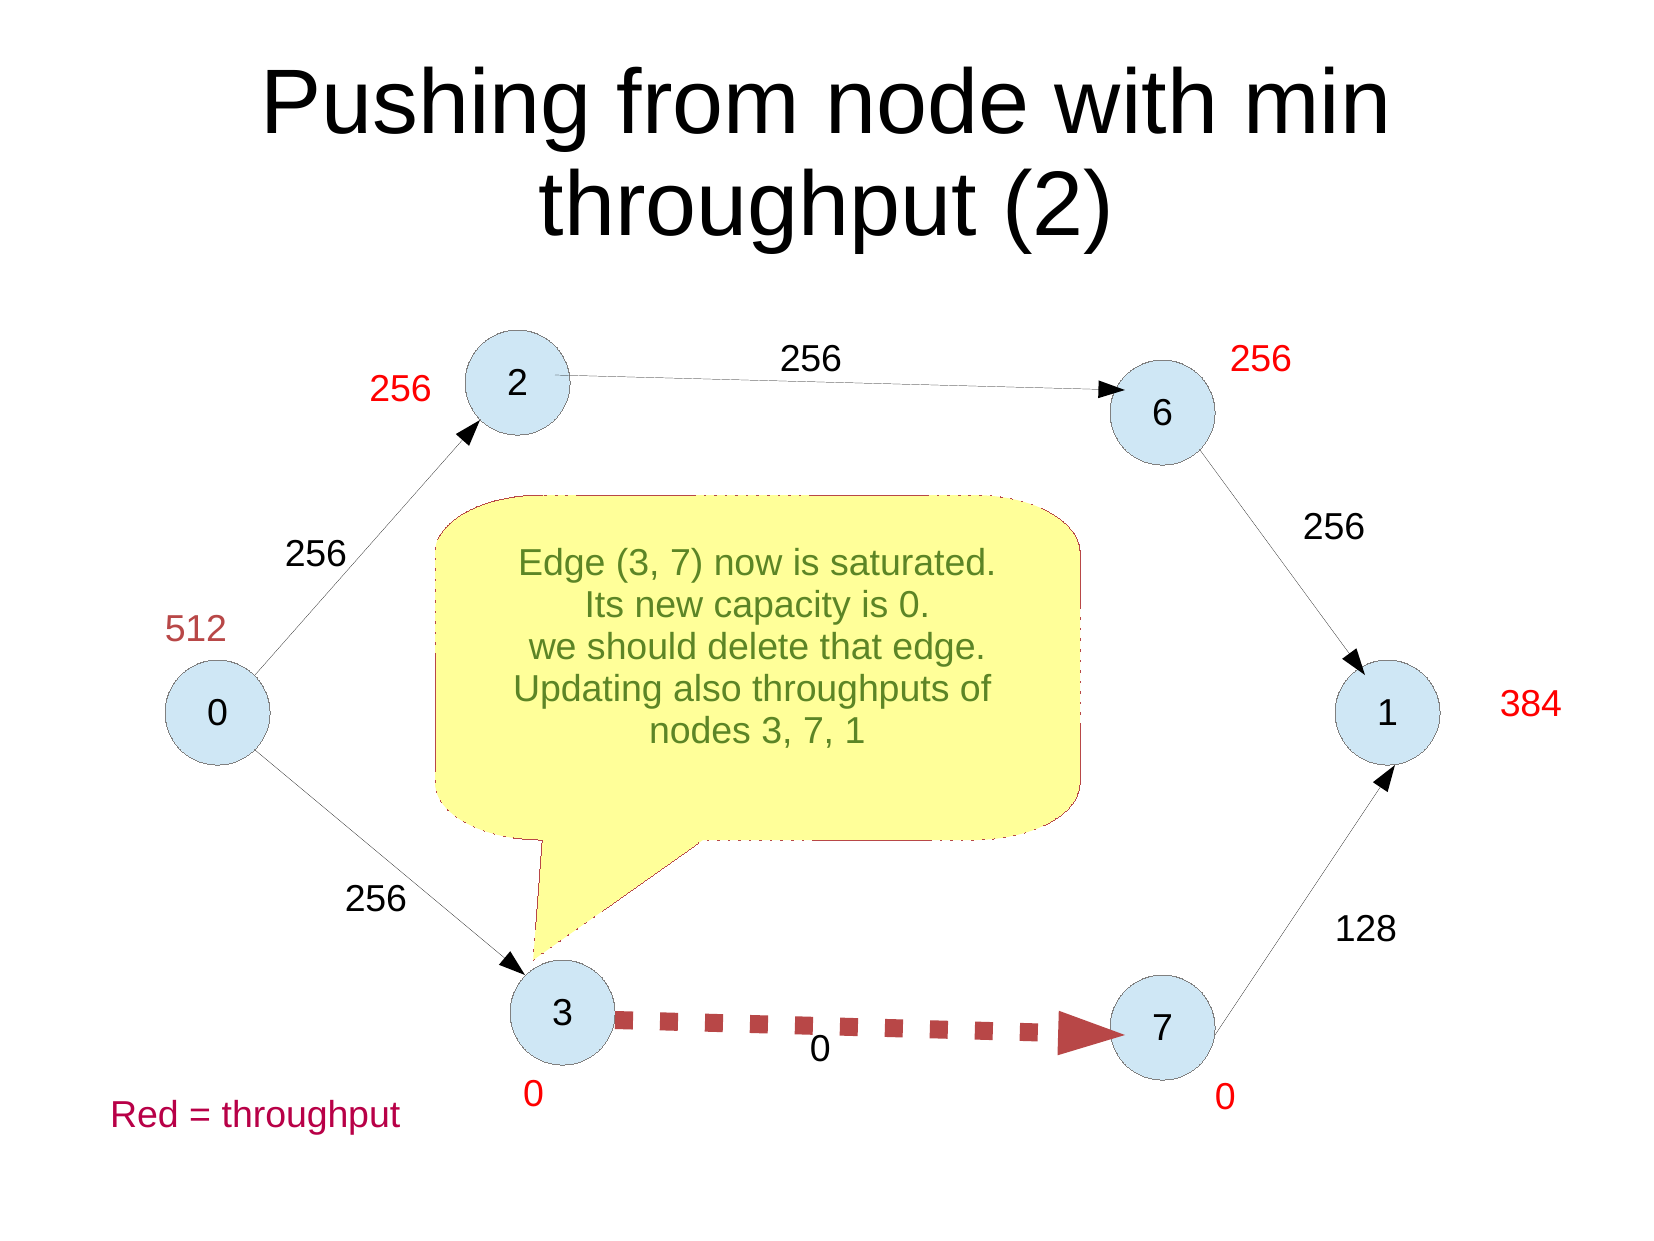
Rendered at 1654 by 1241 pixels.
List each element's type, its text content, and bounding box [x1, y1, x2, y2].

text_box 0 [165, 660, 271, 766]
text_box 3 [510, 960, 615, 1066]
text_box 512 [150, 600, 242, 657]
text_box Edge (3, 7) now is saturated. Its new capacity is 0. we should delete that edge. Updating also throughputs of nodes 3, 7, 1 [435, 495, 1081, 961]
text_box 256 [354, 360, 451, 417]
text_box 256 [330, 870, 422, 927]
text_box 128 [1320, 900, 1412, 961]
text_box 384 [1485, 675, 1577, 732]
text_box 256 [1215, 330, 1307, 387]
text_box 256 [1288, 498, 1381, 556]
text_box 0 [508, 1065, 559, 1122]
text_box 7 [1110, 975, 1216, 1081]
text_box 2 [465, 330, 571, 436]
text_box 6 [1110, 360, 1216, 466]
title Pushing from node with min throughput (2) [82, 49, 1571, 257]
text_box 1 [1335, 660, 1441, 766]
text_box 256 [765, 330, 857, 421]
text_box 0 [1200, 1068, 1292, 1126]
text_box 0 [795, 1020, 846, 1092]
text_box 256 [270, 525, 362, 582]
text_box Red = throughput [95, 1086, 416, 1186]
